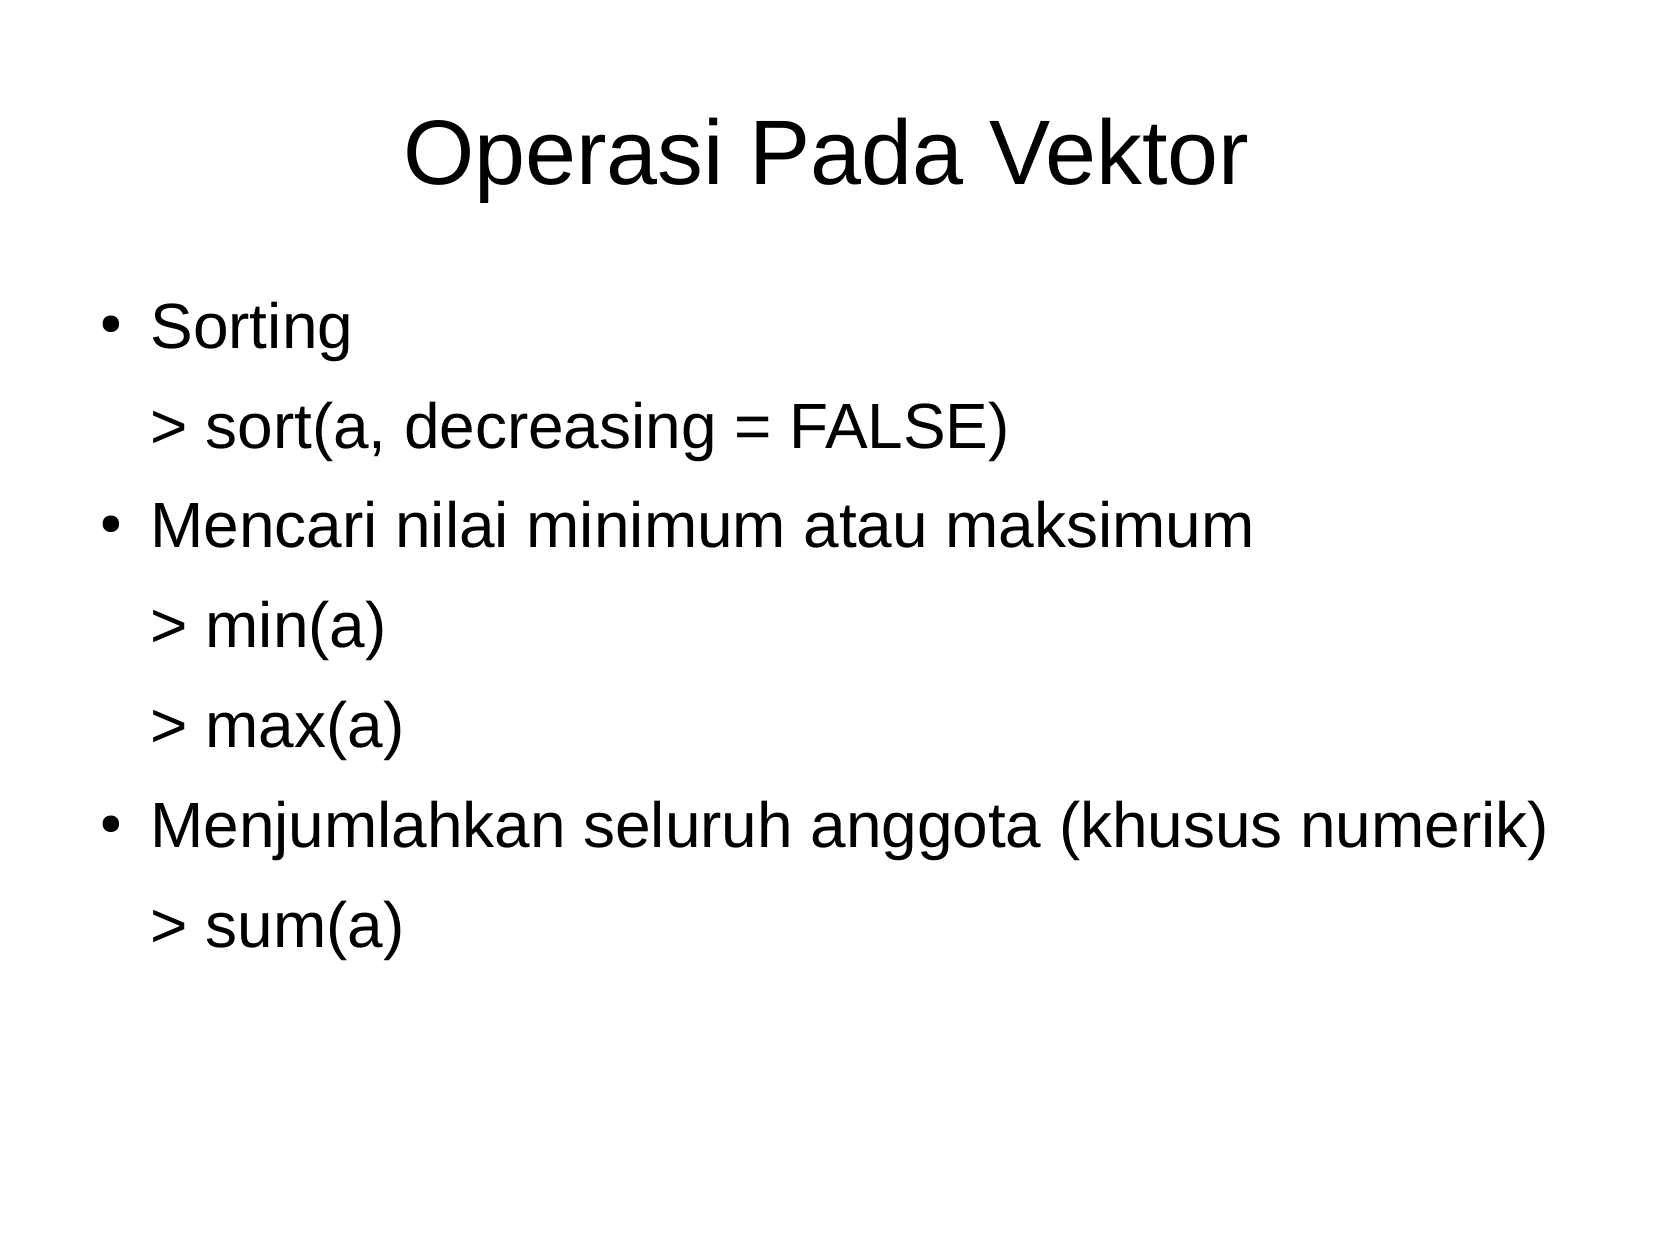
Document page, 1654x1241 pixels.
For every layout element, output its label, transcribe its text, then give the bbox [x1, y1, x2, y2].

list Sorting > sort(a, decreasing = FALSE) Mencari nilai minimum atau maksimum > min(a) > max(a) Menjumlahkan seluruh anggota (khusus numerik) > sum(a) [82, 290, 1571, 1010]
title Operasi Pada Vektor [82, 49, 1571, 257]
